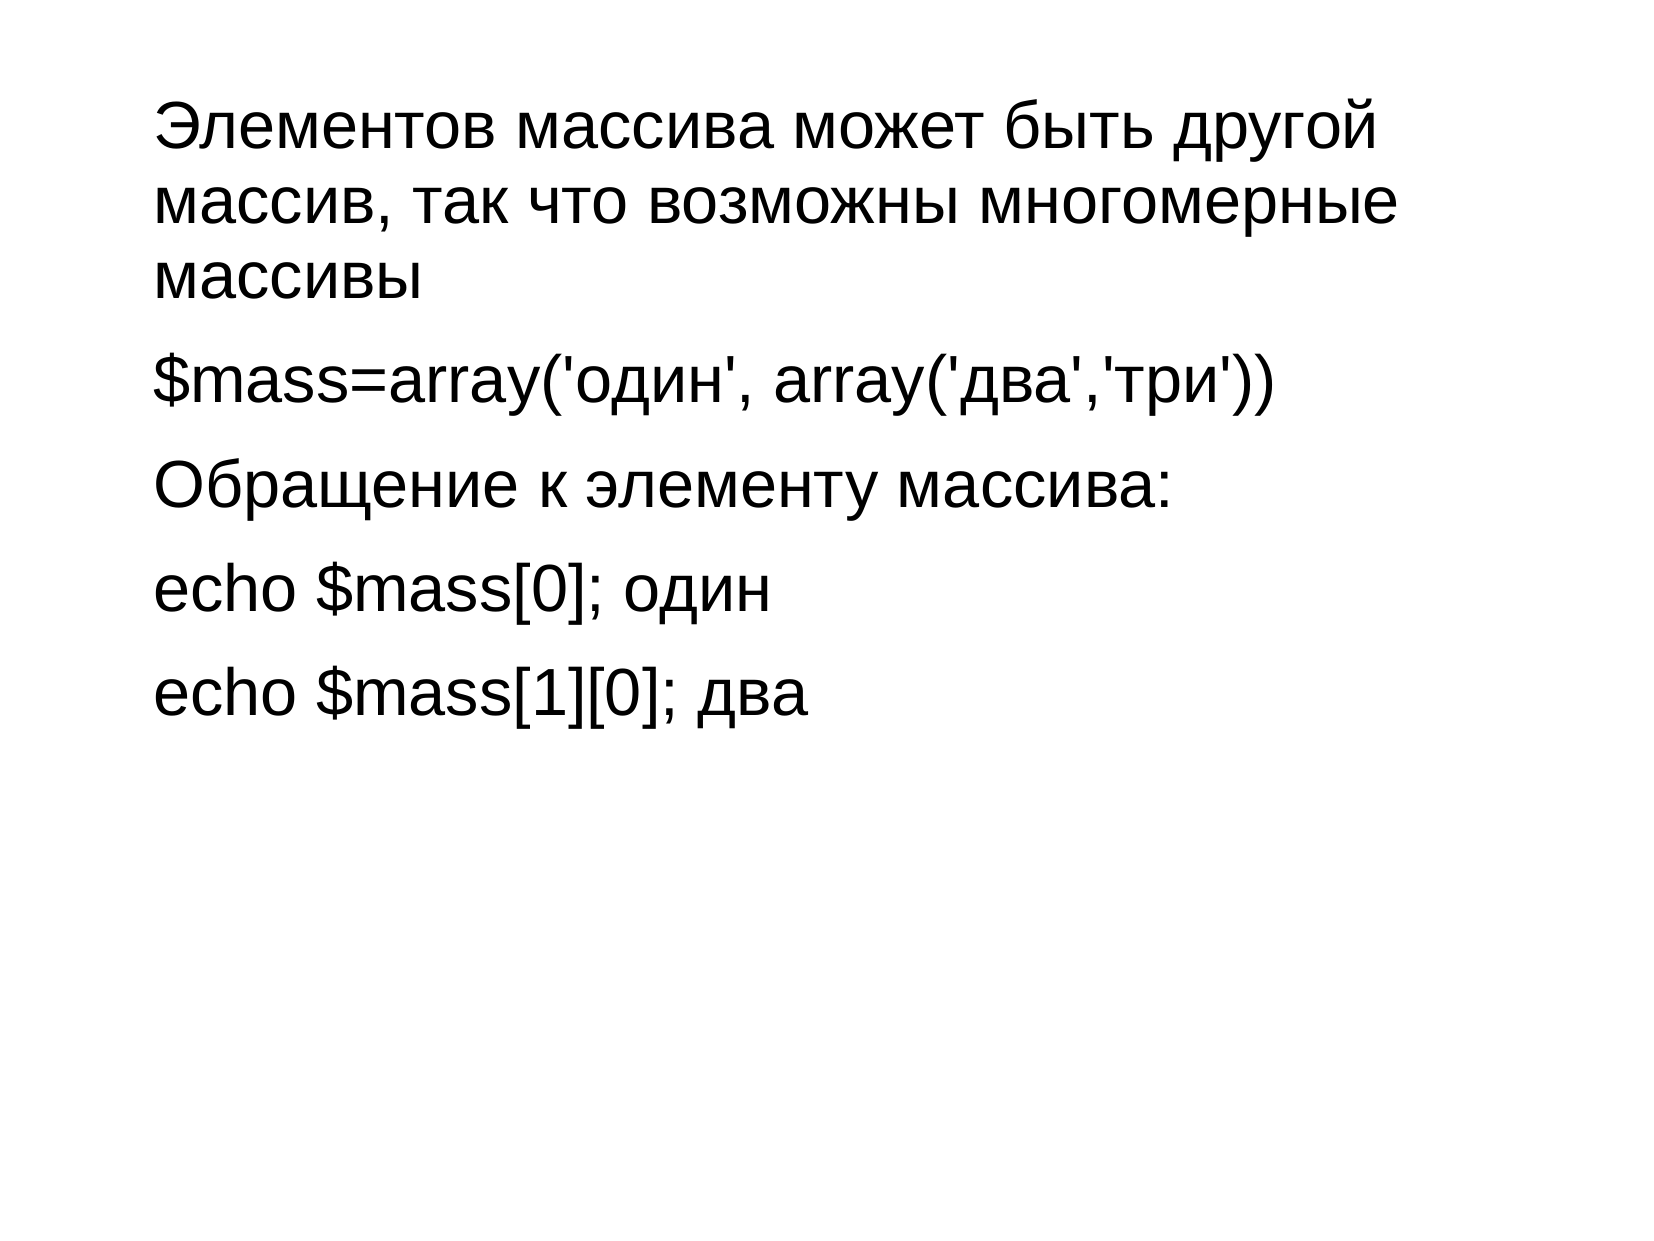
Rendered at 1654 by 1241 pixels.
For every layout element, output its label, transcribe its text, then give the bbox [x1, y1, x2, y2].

list Элементов массива может быть другой массив, так что возможны многомерные массивы $mass=array('один', array('два','три')) Обращение к элементу массива: echo $mass[0]; один echo $mass[1][0]; два [82, 88, 1571, 1109]
